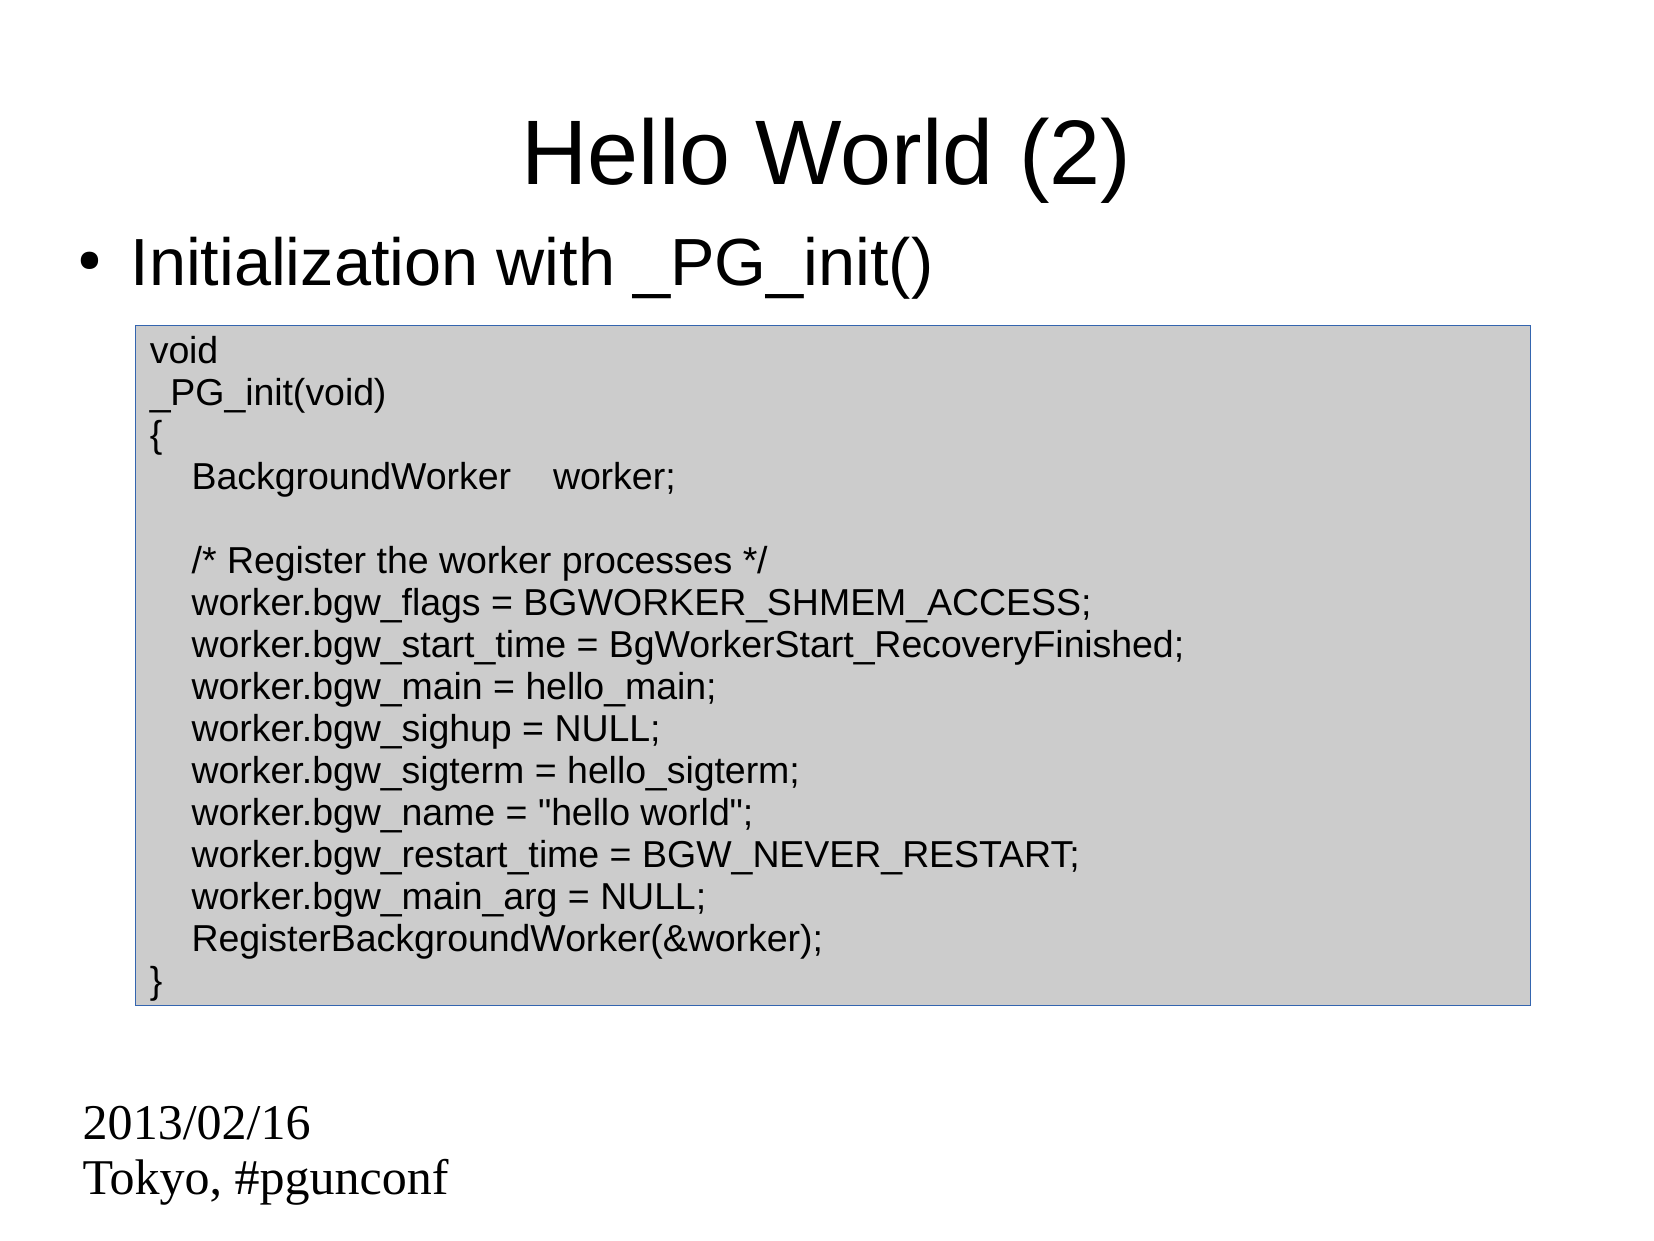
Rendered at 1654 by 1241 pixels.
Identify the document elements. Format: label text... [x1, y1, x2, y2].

title Hello World (2) [82, 49, 1571, 257]
list Initialization with _PG_init() [60, 225, 1516, 316]
text_box void _PG_init(void) { BackgroundWorker worker; /* Register the worker processes */ worker.bgw_flags = BGWORKER_SHMEM_ACCESS; worker.bgw_start_time = BgWorkerStart_RecoveryFinished; worker.bgw_main = hello_main; worker.bgw_sighup = NULL; worker.bgw_sigterm = hello_sigterm; worker.bgw_name = "hello world"; worker.bgw_restart_time = BGW_NEVER_RESTART; worker.bgw_main_arg = NULL; RegisterBackgroundWorker(&worker); } [135, 325, 1531, 1006]
